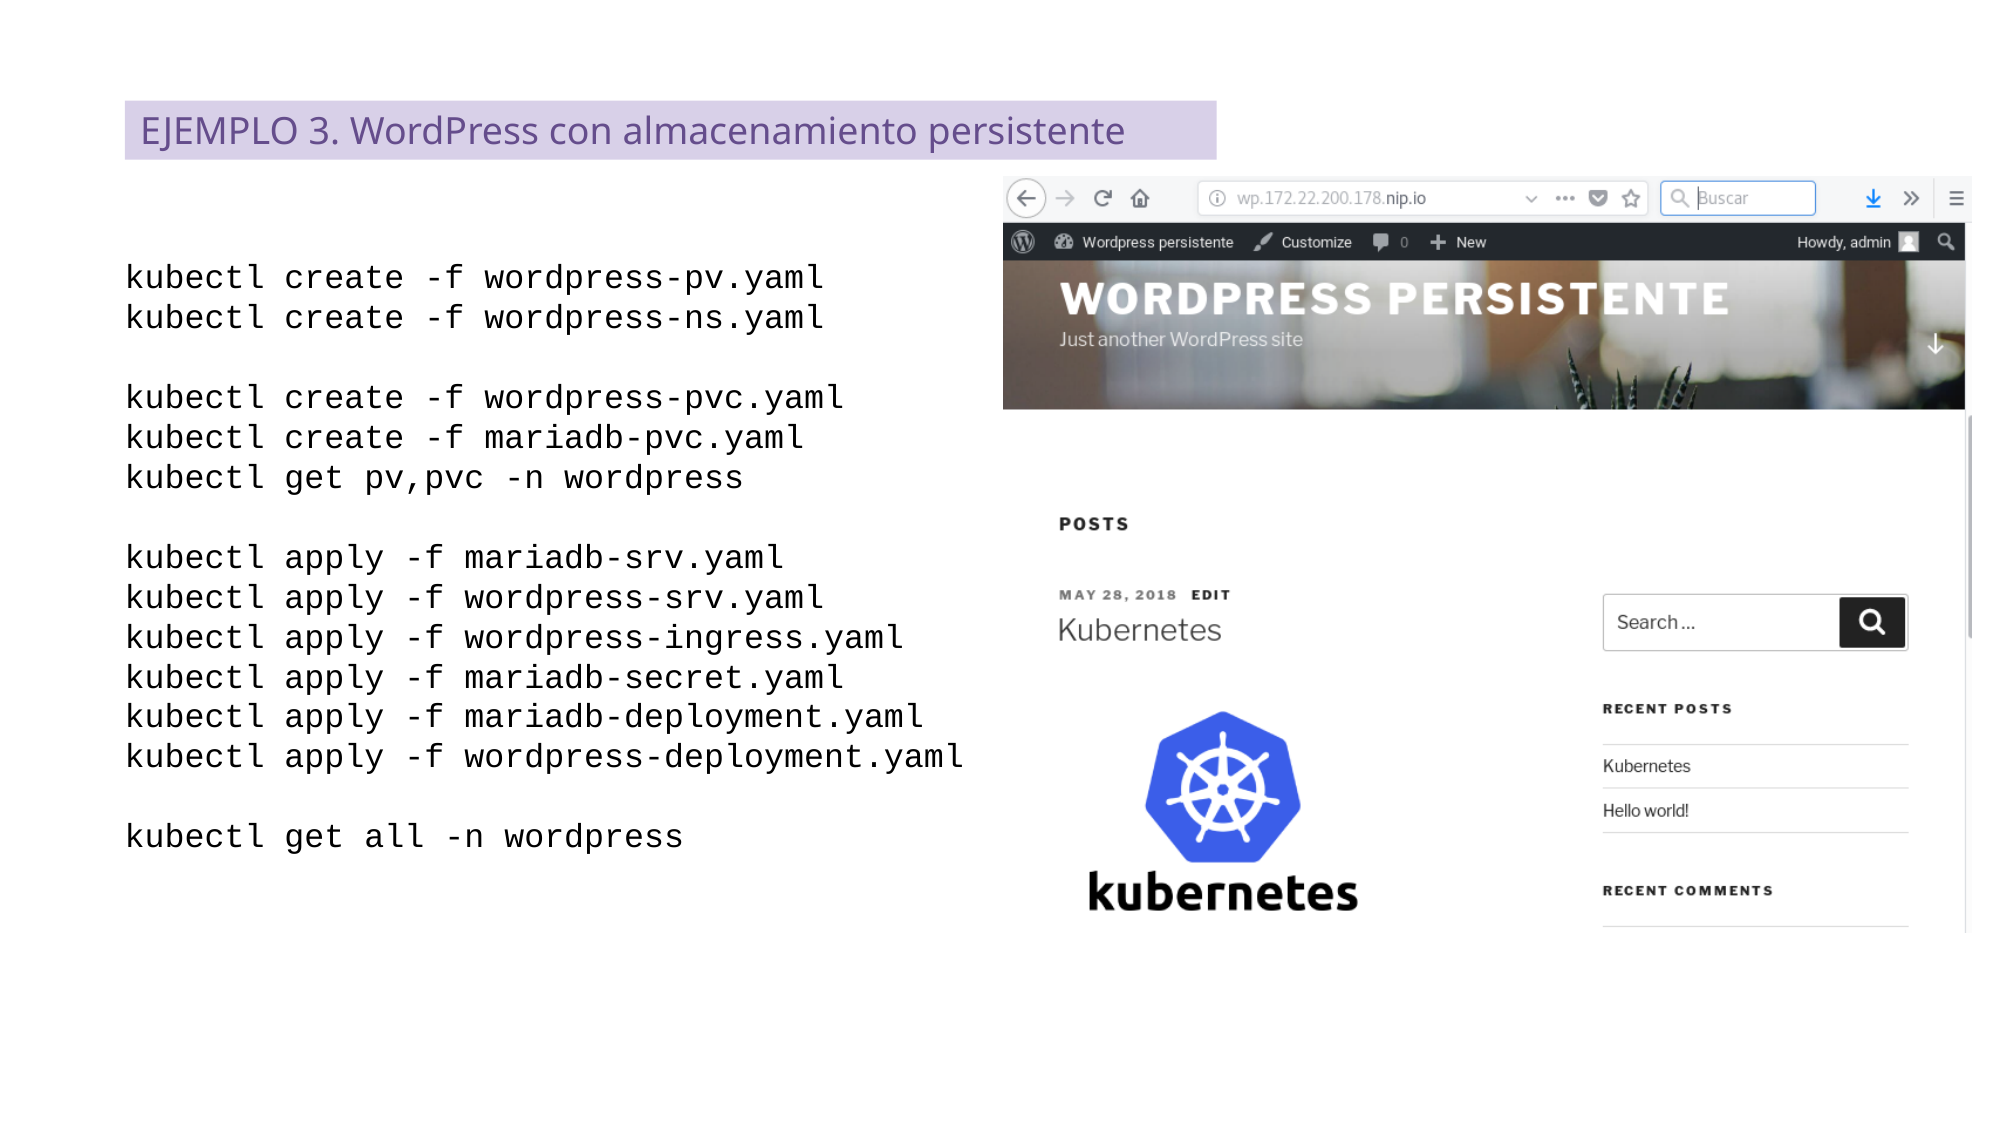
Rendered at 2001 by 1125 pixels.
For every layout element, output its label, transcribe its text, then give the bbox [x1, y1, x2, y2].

text_box EJEMPLO 3. WordPress con almacenamiento persistente [124, 100, 1217, 160]
text_box kubectl create -f wordpress-pv.yaml kubectl create -f wordpress-ns.yaml kubectl create -f wordpress-pvc.yaml kubectl create -f mariadb-pvc.yaml kubectl get pv,pvc -n wordpress kubectl apply -f mariadb-srv.yaml kubectl apply -f wordpress-srv.yaml kubectl apply -f wordpress-ingress.yaml kubectl apply -f mariadb-secret.yaml kubectl apply -f mariadb-deployment.yaml kubectl apply -f wordpress-deployment.yaml kubectl get all -n wordpress [109, 240, 1003, 715]
picture [1003, 176, 1972, 933]
